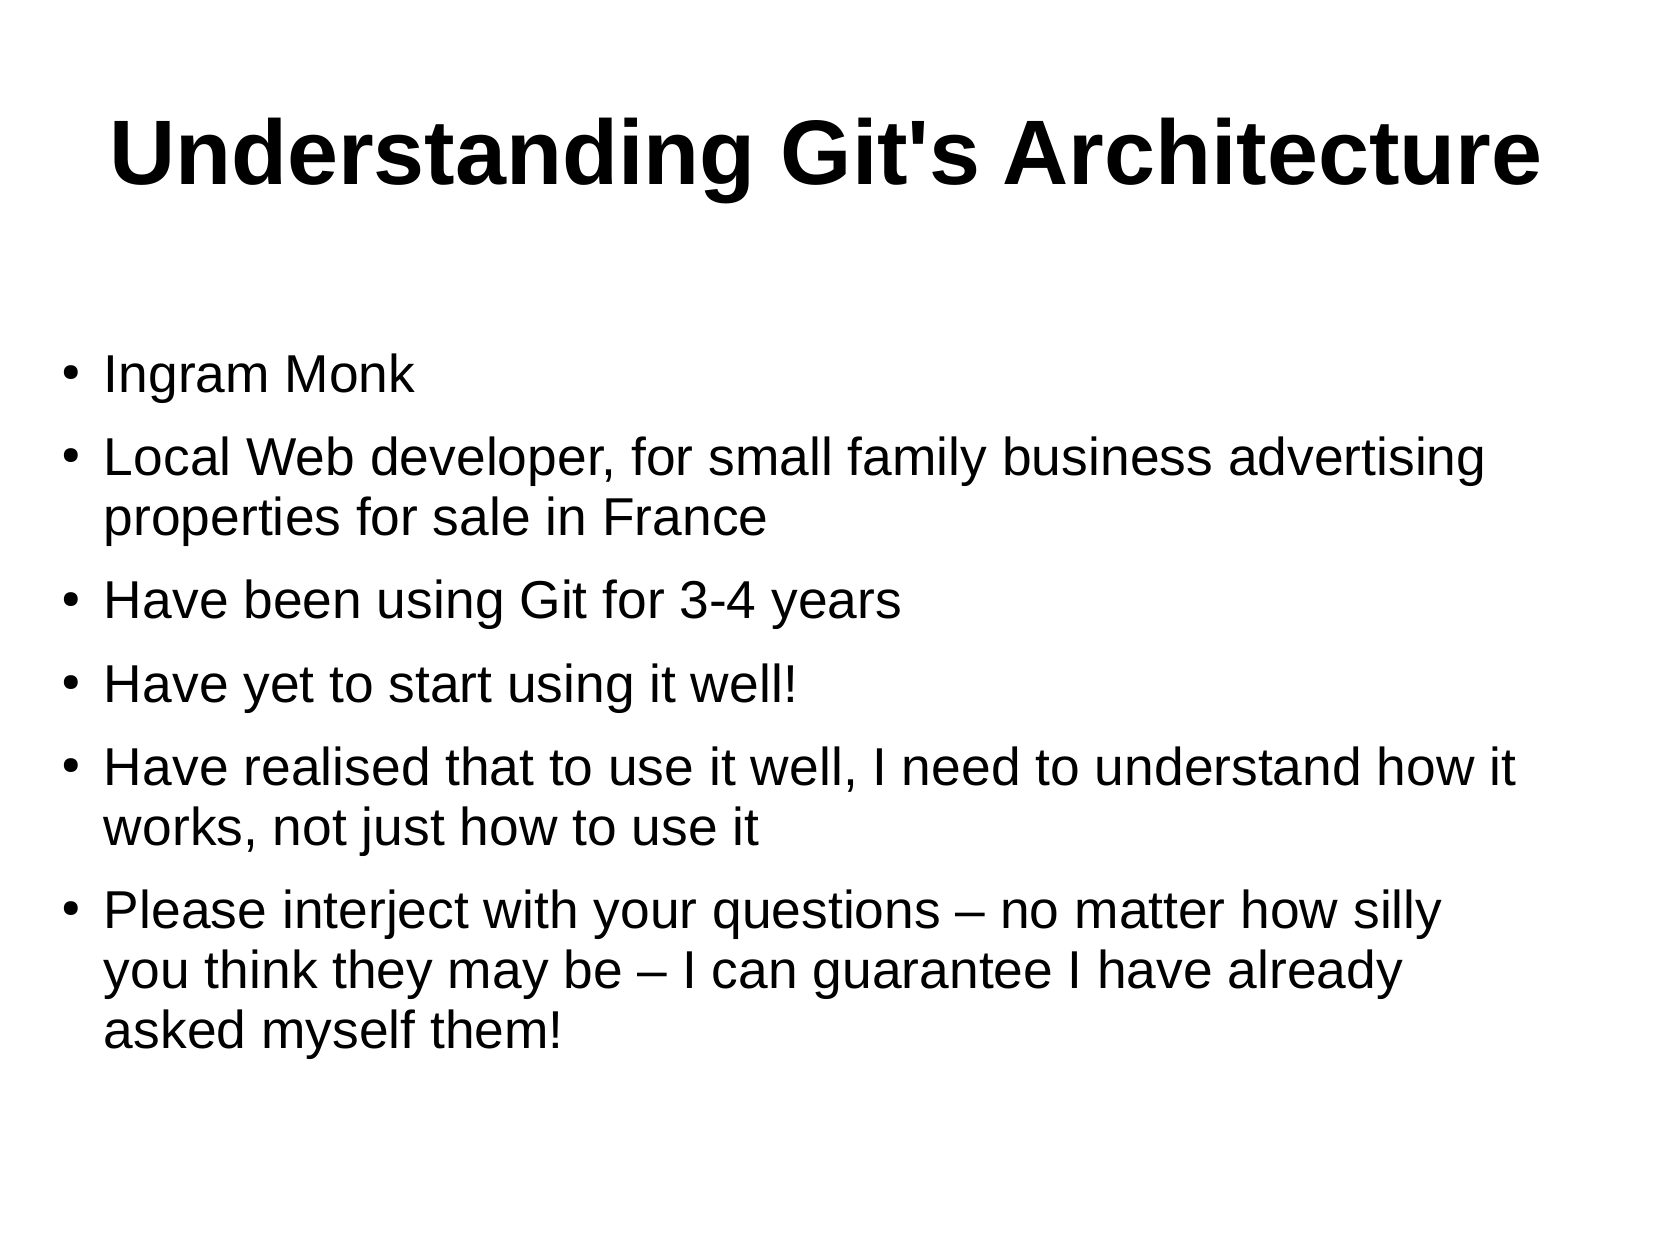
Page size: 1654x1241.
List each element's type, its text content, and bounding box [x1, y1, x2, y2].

list Ingram Monk Local Web developer, for small family business advertising properties for sale in France Have been using Git for 3-4 years Have yet to start using it well! Have realised that to use it well, I need to understand how it works, not just how to use it Please interject with your questions – no matter how silly you think they may be – I can guarantee I have already asked myself them! [47, 343, 1536, 1063]
title Understanding Git's Architecture [82, 49, 1571, 257]
